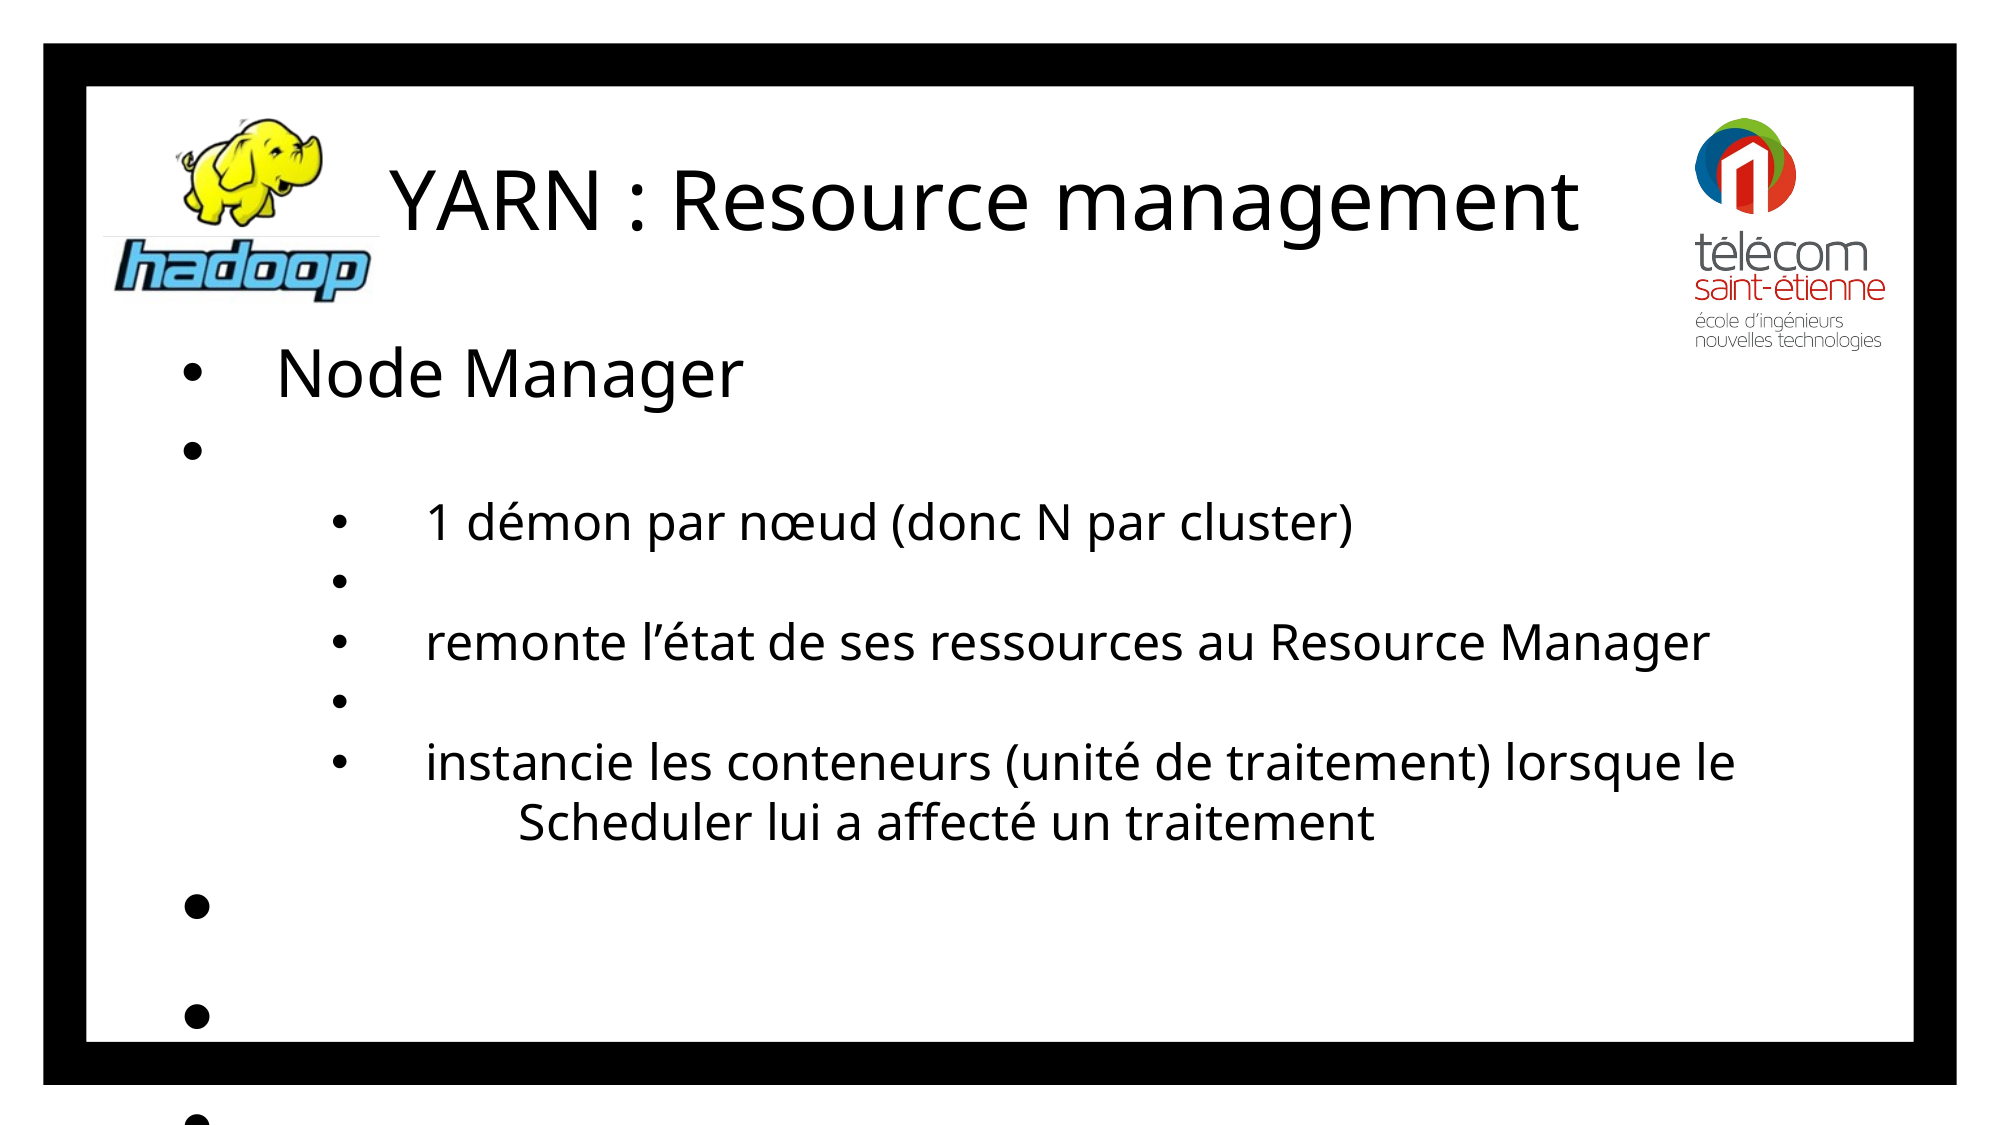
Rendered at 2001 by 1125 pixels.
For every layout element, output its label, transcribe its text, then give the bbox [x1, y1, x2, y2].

picture [103, 118, 380, 305]
text_box Node Manager 1 démon par nœud (donc N par cluster) remonte l’état de ses ressources au Resource Manager instancie les conteneurs (unité de traitement) lorsque le Scheduler lui a affecté un traitement [166, 323, 1849, 1125]
picture [1695, 118, 1885, 351]
title YARN : Resource management [380, 138, 1849, 304]
picture [1715, 134, 1730, 138]
